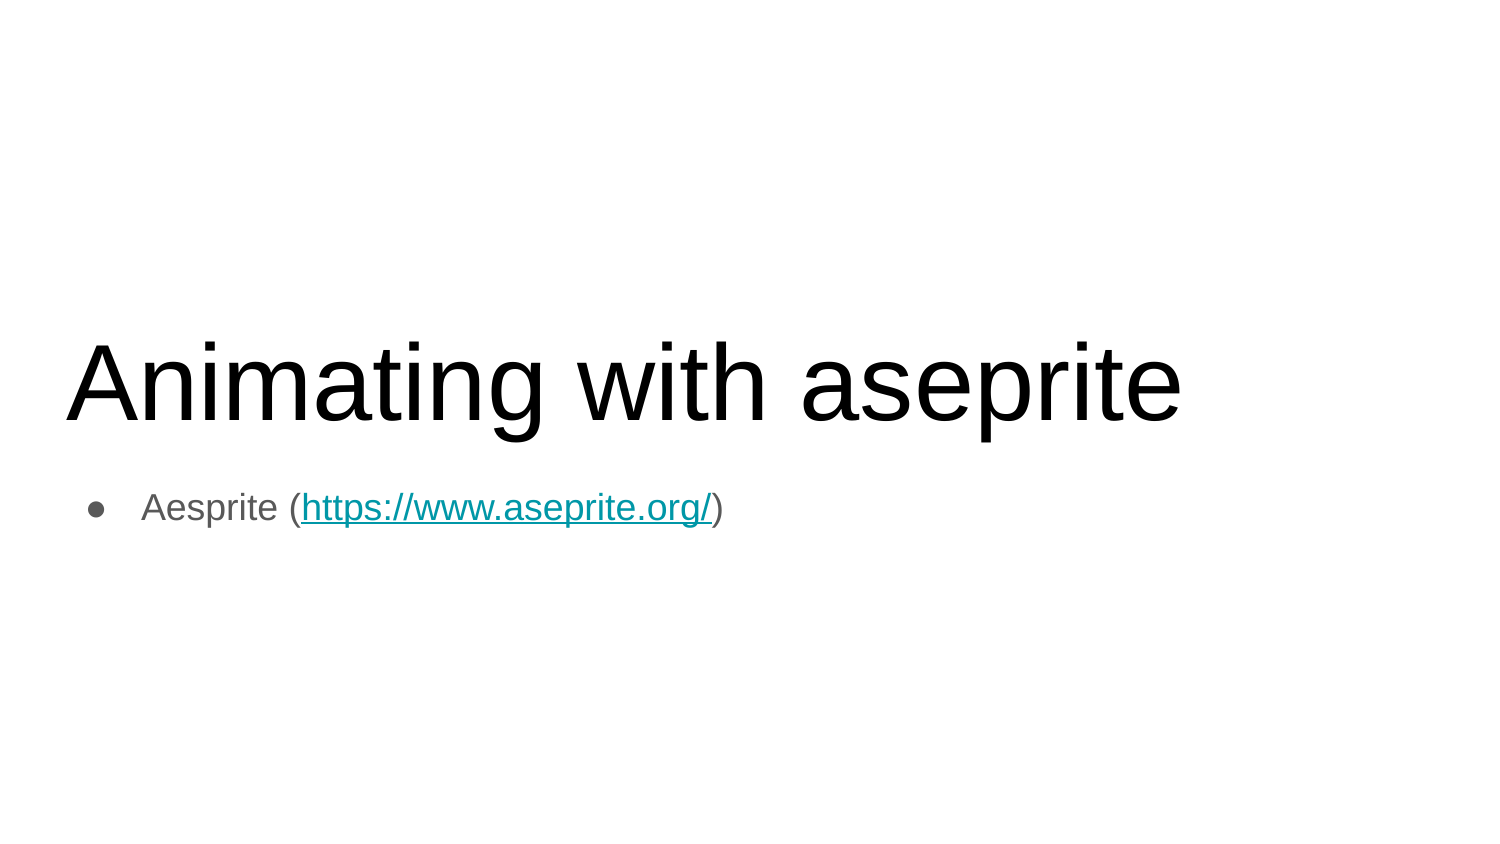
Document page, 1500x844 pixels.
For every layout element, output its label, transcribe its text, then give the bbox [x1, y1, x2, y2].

title Animating with aseprite [51, 122, 1449, 459]
subtitle Aesprite (https://www.aseprite.org/) [51, 464, 1449, 595]
